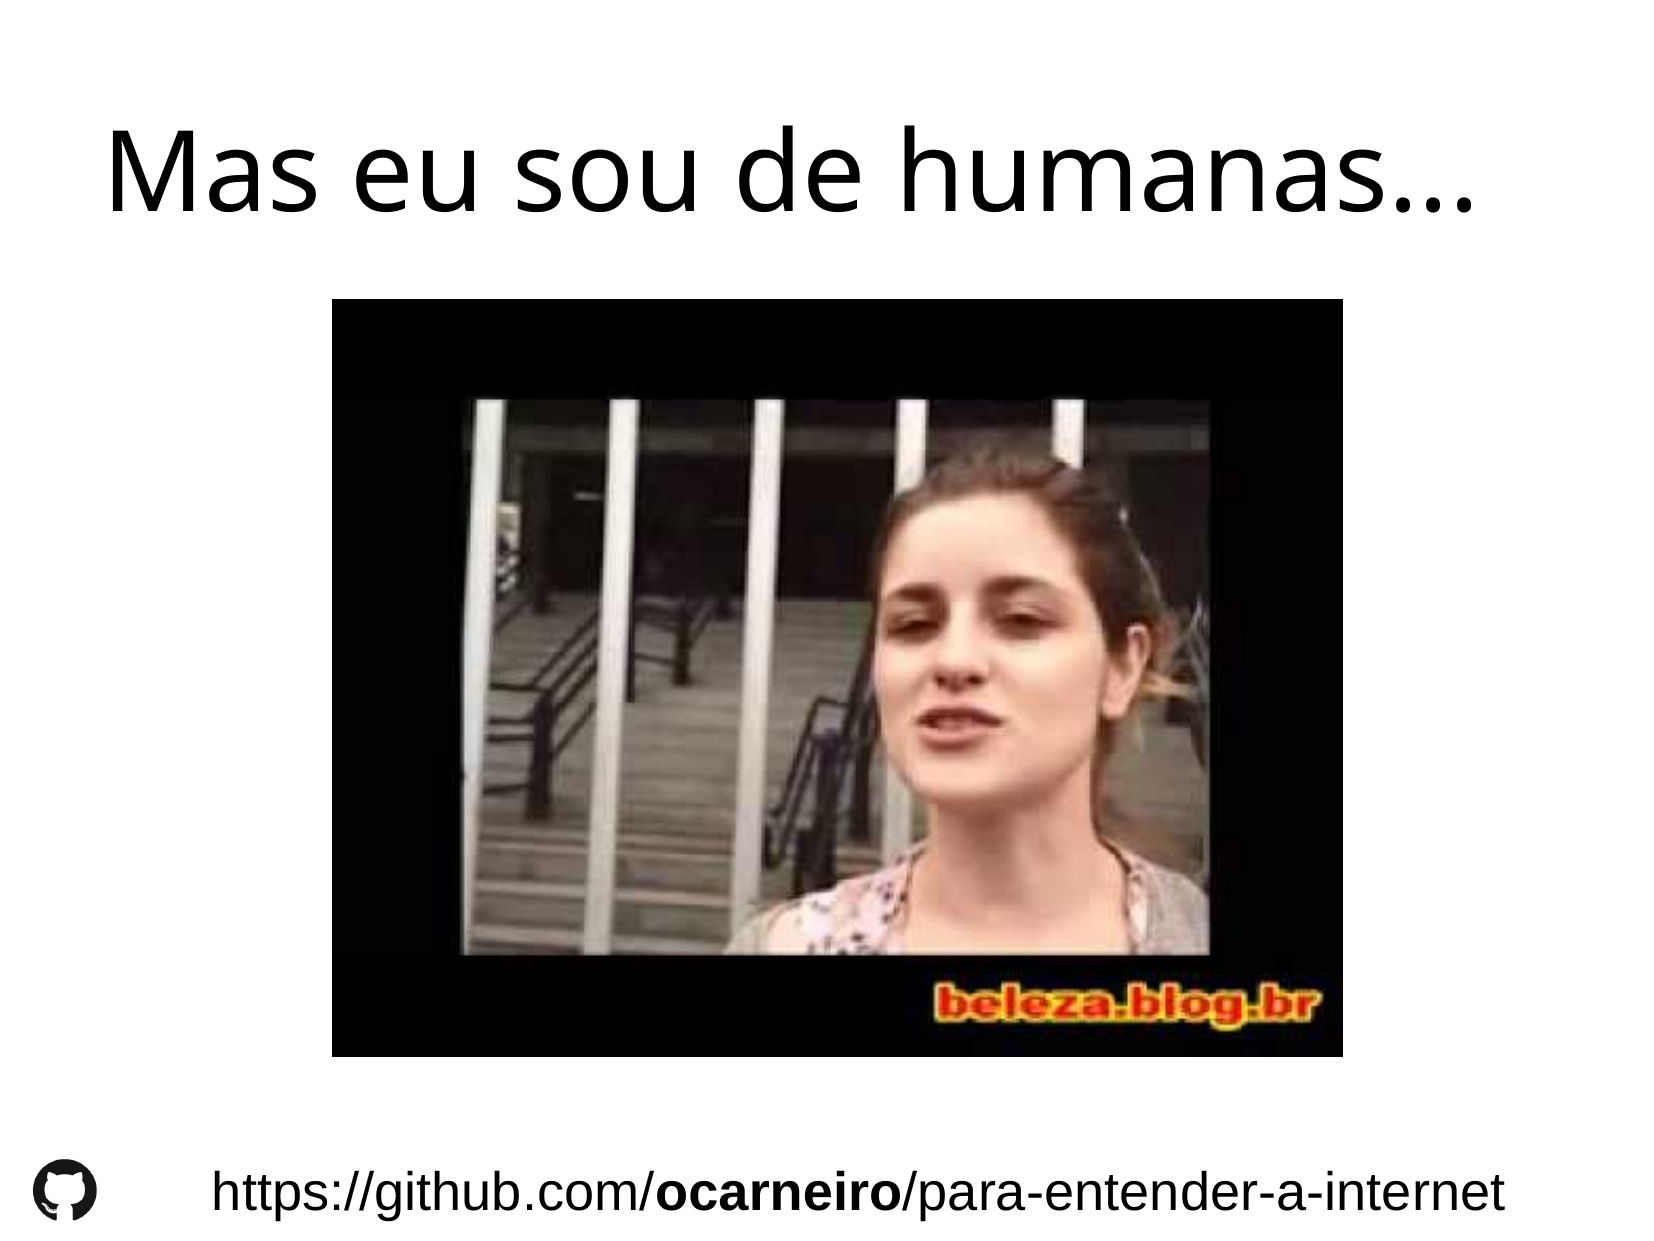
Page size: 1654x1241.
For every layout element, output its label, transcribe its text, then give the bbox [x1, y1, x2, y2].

text_box Mas eu sou de humanas... [87, 83, 1396, 234]
text_box https://github.com/ocarneiro/para-entender-a-internet [106, 1153, 1612, 1241]
picture [332, 299, 1343, 1057]
picture [29, 1157, 99, 1223]
